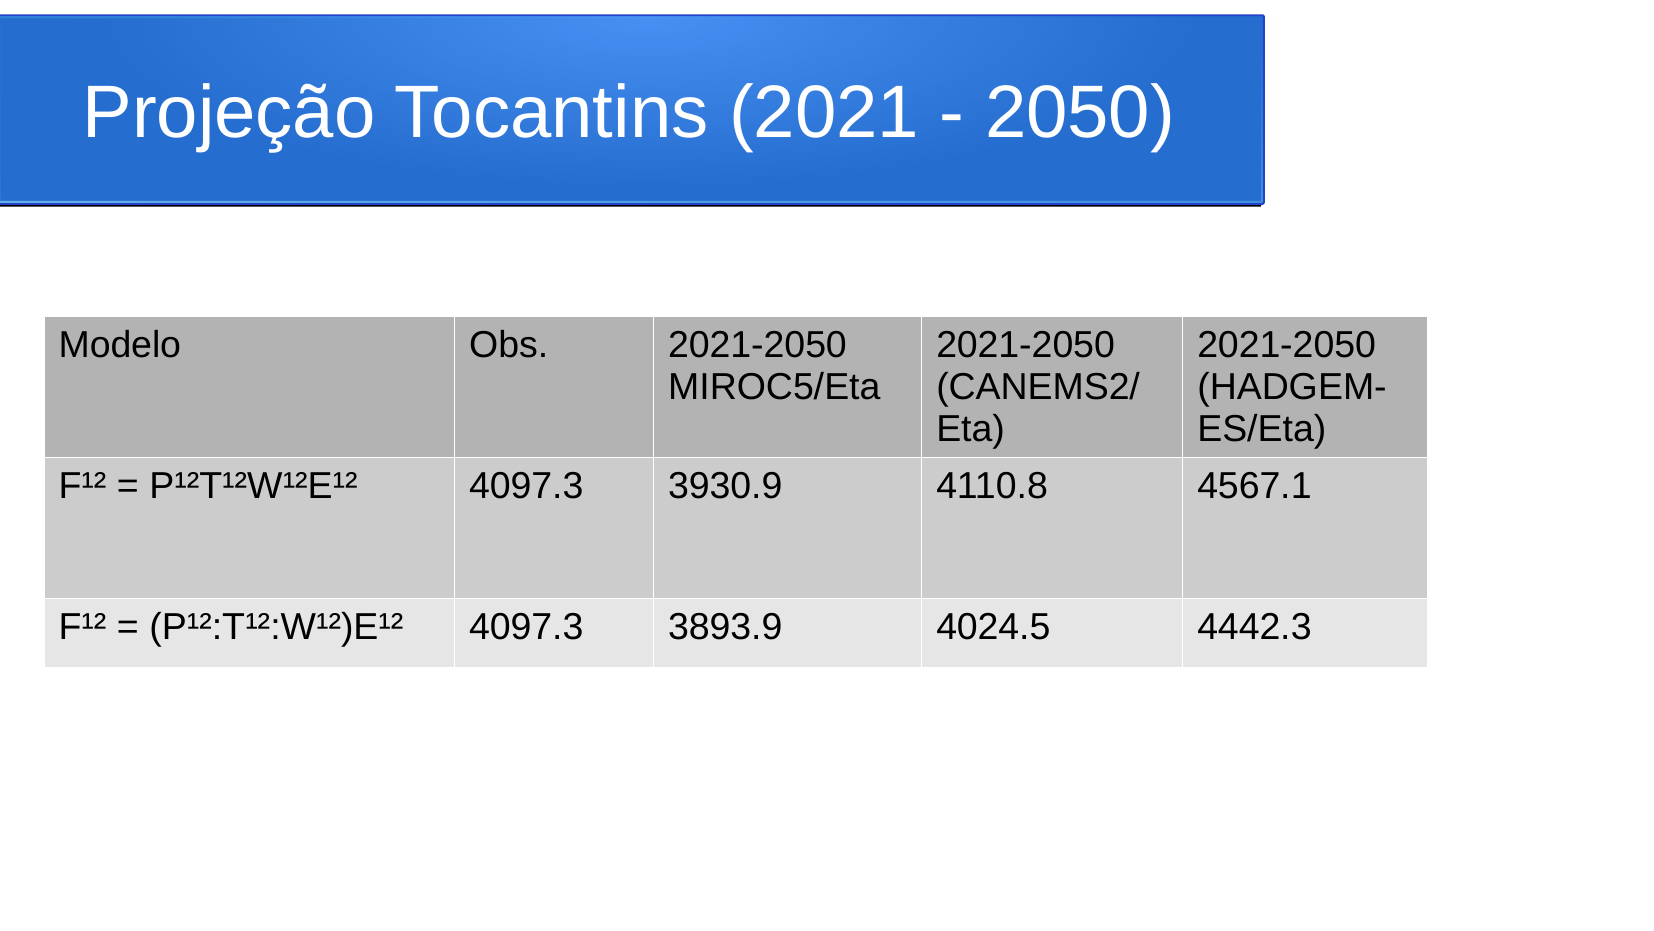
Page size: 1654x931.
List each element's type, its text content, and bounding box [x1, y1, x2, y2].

table_cell 3893.9 [654, 599, 921, 667]
title Projeção Tocantins (2021 - 2050) [82, 35, 1235, 189]
table_cell 4567.1 [1183, 458, 1427, 598]
table_cell 4110.8 [922, 458, 1182, 598]
table_header 2021-2050 (HADGEM-ES/Eta) [1183, 317, 1427, 457]
table_header 2021-2050 (CANEMS2/Eta) [922, 317, 1182, 457]
table_header Obs. [455, 317, 653, 457]
table_cell F¹² = (P¹²:T¹²:W¹²)E¹² [45, 599, 454, 667]
table_cell 3930.9 [654, 458, 921, 598]
table_cell 4442.3 [1183, 599, 1427, 667]
table_cell 4097.3 [455, 599, 653, 667]
table_header 2021-2050 MIROC5/Eta [654, 317, 921, 457]
table_header Modelo [45, 317, 454, 457]
table_cell 4024.5 [922, 599, 1182, 667]
table_cell F¹² = P¹²T¹²W¹²E¹² [45, 458, 454, 598]
table_cell 4097.3 [455, 458, 653, 598]
